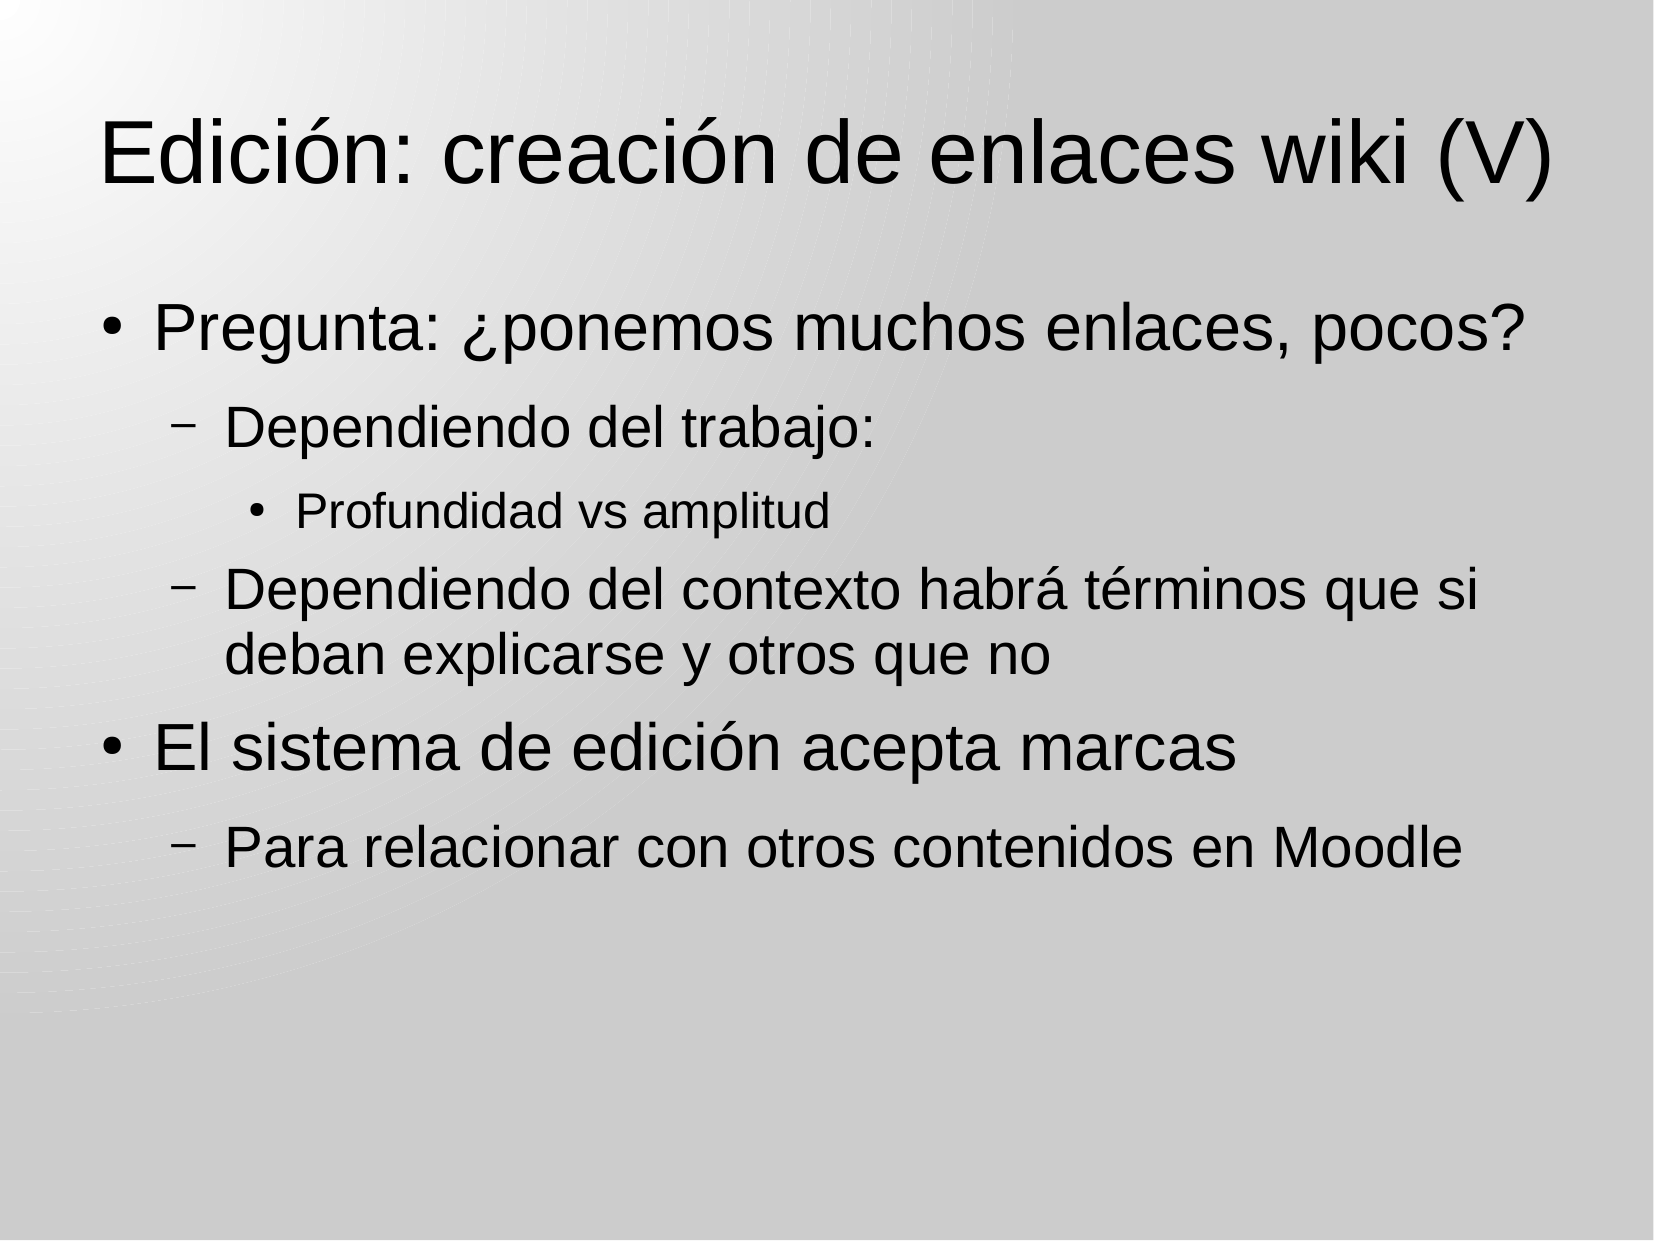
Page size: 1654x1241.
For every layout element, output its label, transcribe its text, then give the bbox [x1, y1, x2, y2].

list Pregunta: ¿ponemos muchos enlaces, pocos? Dependiendo del trabajo: Profundidad vs amplitud Dependiendo del contexto habrá términos que si deban explicarse y otros que no El sistema de edición acepta marcas Para relacionar con otros contenidos en Moodle [82, 290, 1538, 1109]
title Edición: creación de enlaces wiki (V) [82, 49, 1571, 257]
